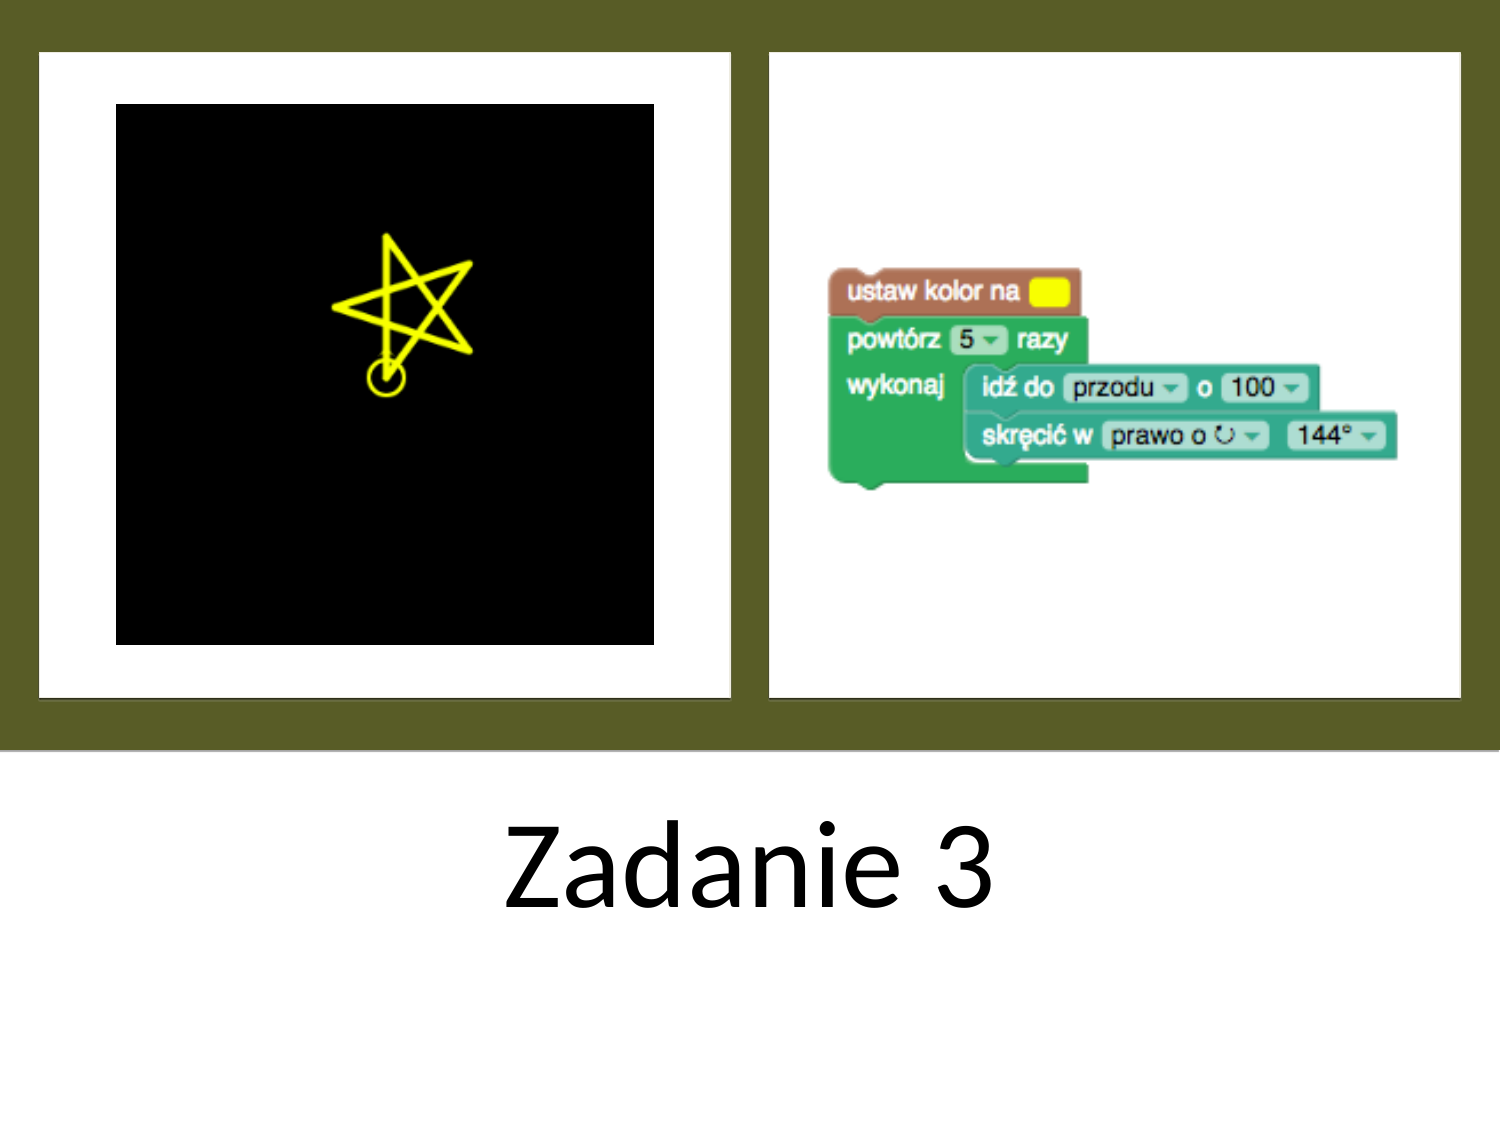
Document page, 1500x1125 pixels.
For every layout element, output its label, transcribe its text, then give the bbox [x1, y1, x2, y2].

text_box [0, 0, 1500, 750]
picture [808, 241, 1421, 509]
title Zadanie 3 [187, 761, 1313, 942]
picture [116, 104, 654, 646]
